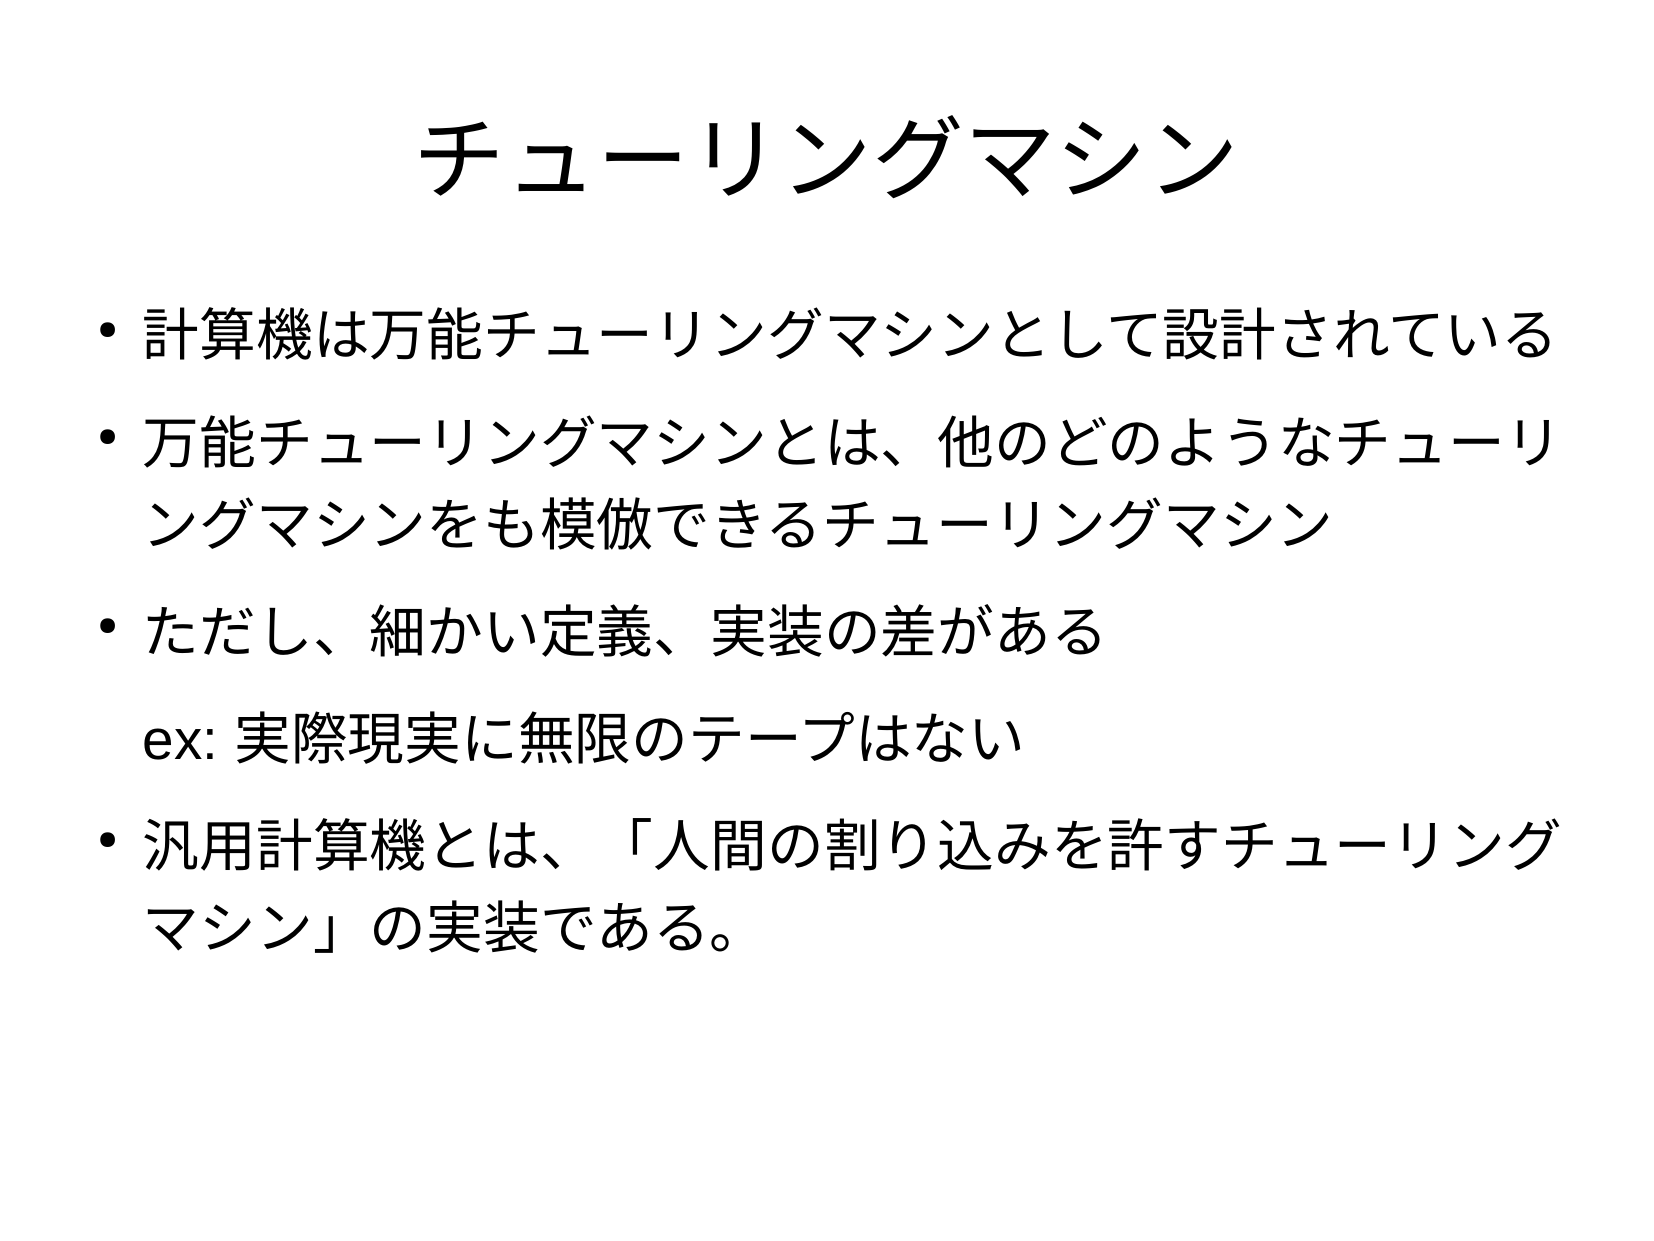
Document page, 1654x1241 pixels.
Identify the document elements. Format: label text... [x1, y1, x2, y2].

list 計算機は万能チューリングマシンとして設計されている 万能チューリングマシンとは、他のどのようなチューリングマシンをも模倣できるチューリングマシン ただし、細かい定義、実装の差がある ex: 実際現実に無限のテープはない 汎用計算機とは、「人間の割り込みを許すチューリングマシン」の実装である。 [82, 290, 1571, 1010]
title チューリングマシン [82, 49, 1571, 257]
